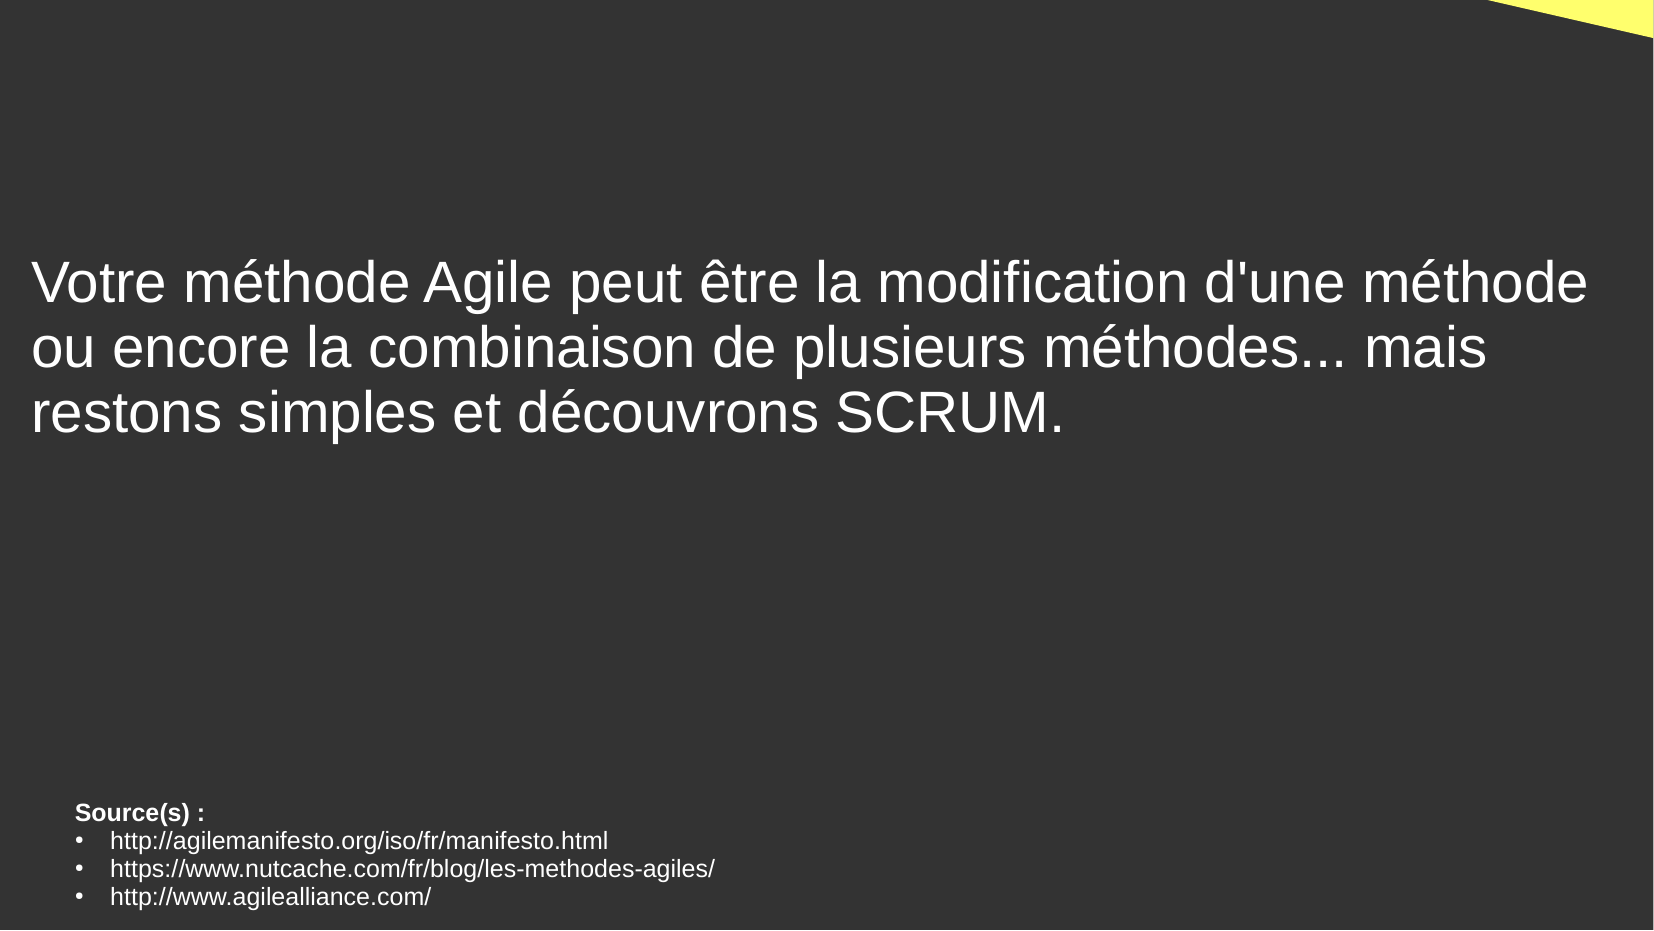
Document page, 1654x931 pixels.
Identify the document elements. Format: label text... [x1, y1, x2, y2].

text_box [1487, 0, 1654, 39]
title Votre méthode Agile peut être la modification d'une méthode ou encore la combinaison de plusieurs méthodes... mais restons simples et découvrons SCRUM. [31, 249, 1622, 445]
text_box Source(s) : http://agilemanifesto.org/iso/fr/manifesto.html https://www.nutcache.com/fr/blog/les-methodes-agiles/ http://www.agilealliance.com/ [60, 791, 1546, 919]
